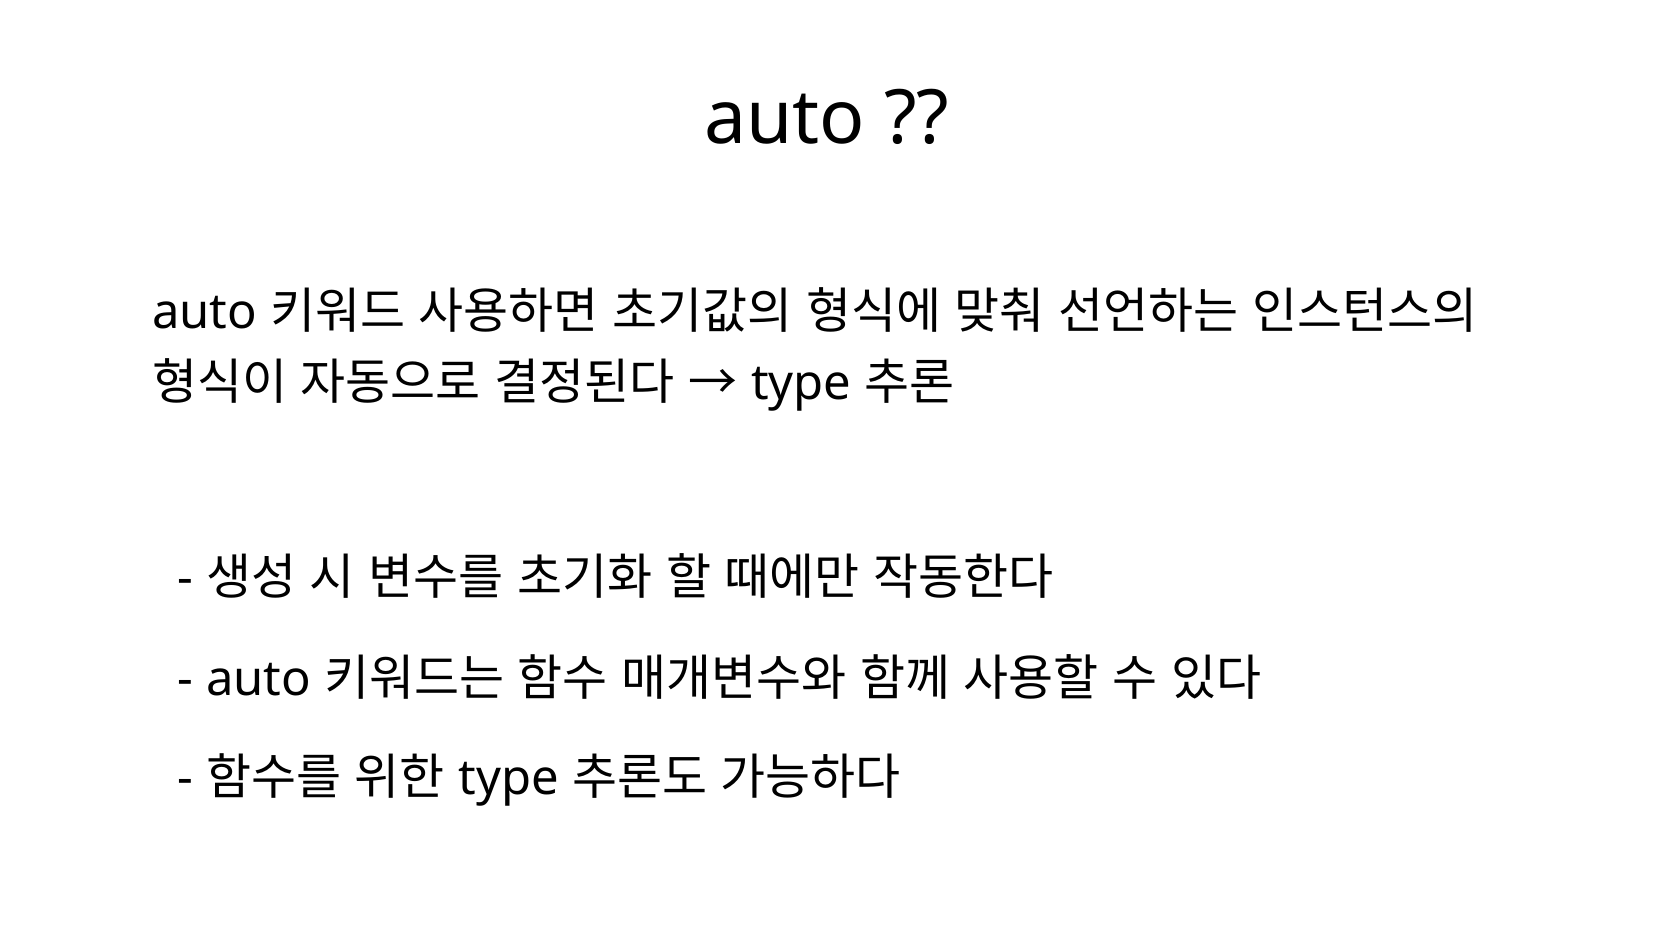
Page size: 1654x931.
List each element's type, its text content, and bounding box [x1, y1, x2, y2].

title auto ?? [82, 37, 1571, 193]
list auto 키워드 사용하면 초기값의 형식에 맞춰 선언하는 인스턴스의 형식이 자동으로 결정된다 → type 추론 - 생성 시 변수를 초기화 할 때에만 작동한다 - auto 키워드는 함수 매개변수와 함께 사용할 수 있다 - 함수를 위한 type 추론도 가능하다 [82, 271, 1571, 812]
